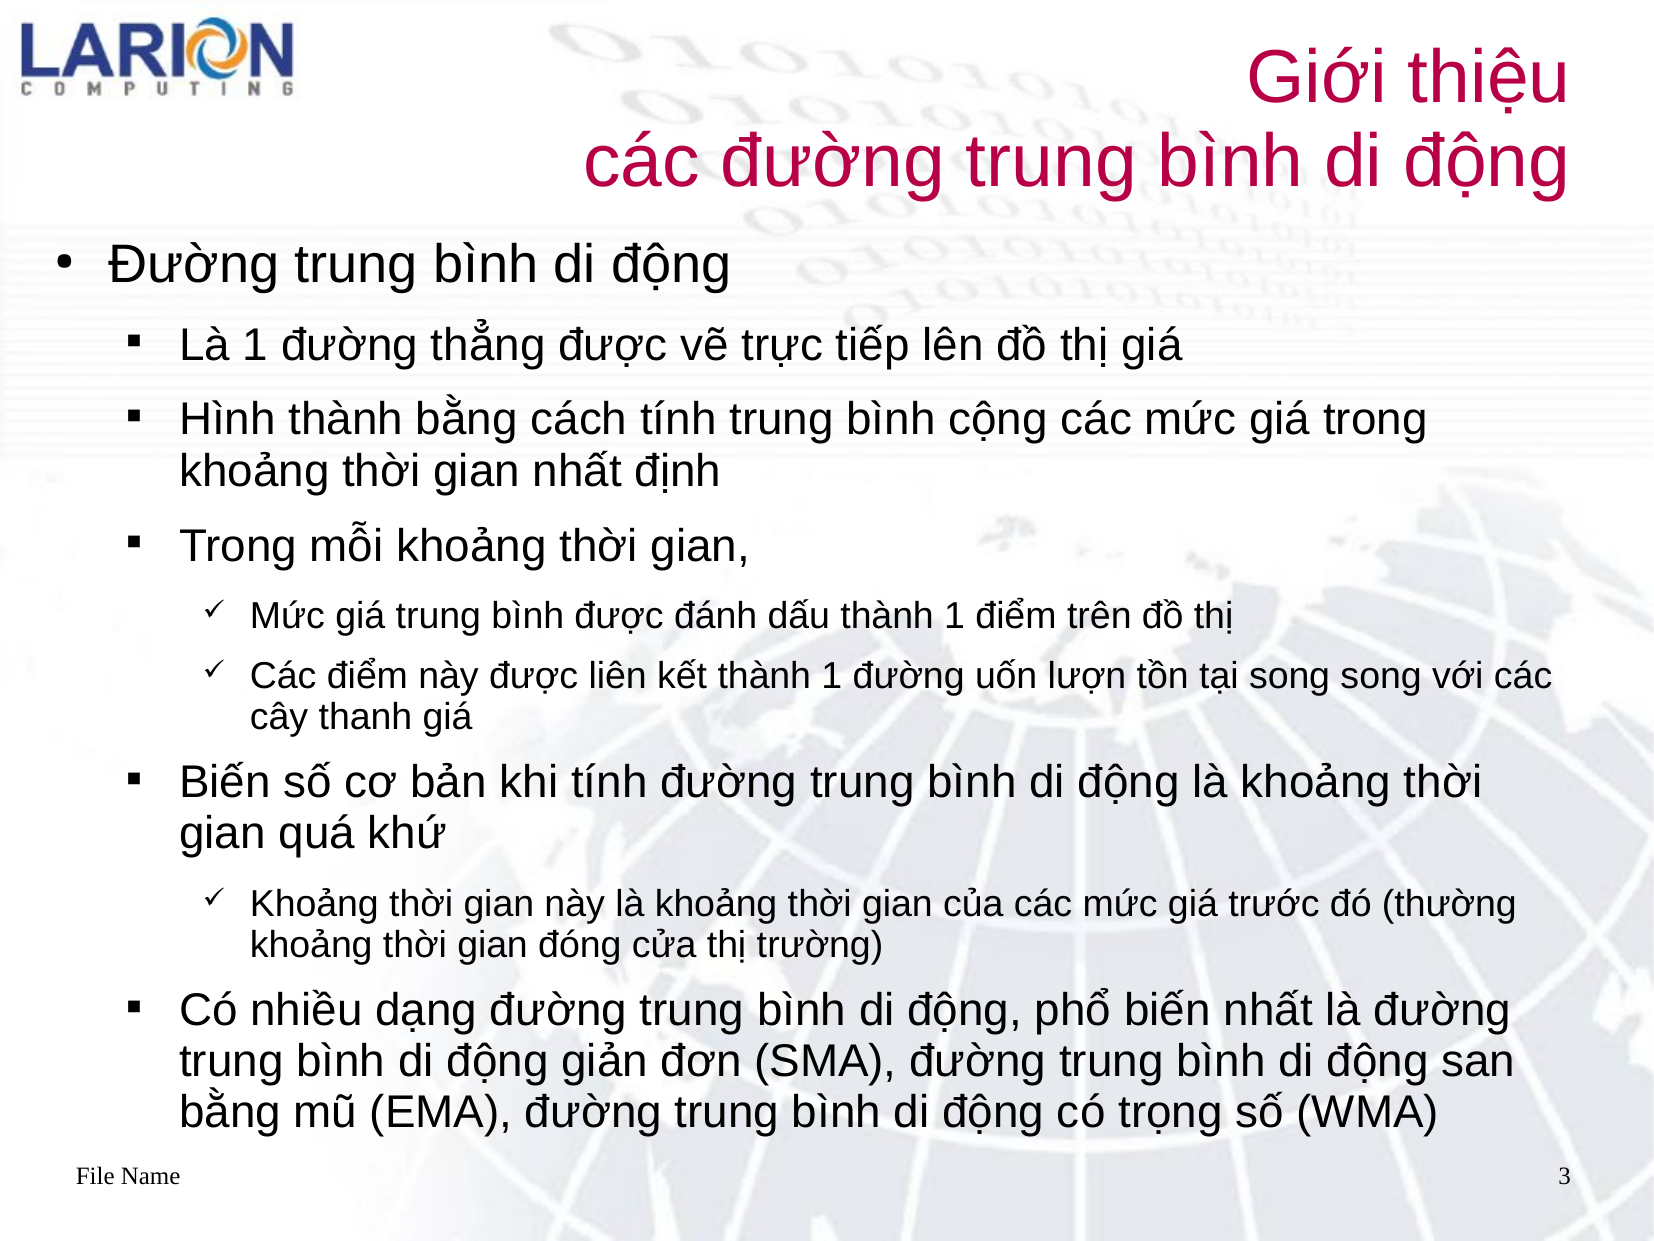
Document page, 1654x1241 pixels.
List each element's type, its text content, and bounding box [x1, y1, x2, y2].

picture [0, 0, 1654, 1241]
title Giới thiệu các đường trung bình di động [300, 34, 1571, 203]
list Đường trung bình di động Là 1 đường thẳng được vẽ trực tiếp lên đồ thị giá Hình thành bằng cách tính trung bình cộng các mức giá trong khoảng thời gian nhất định Trong mỗi khoảng thời gian, Mức giá trung bình được đánh dấu thành 1 điểm trên đồ thị Các điểm này được liên kết thành 1 đường uốn lượn tồn tại song song với các cây thanh giá Biến số cơ bản khi tính đường trung bình di động là khoảng thời gian quá khứ Khoảng thời gian này là khoảng thời gian của các mức giá trước đó (thường khoảng thời gian đóng cửa thị trường) Có nhiều dạng đường trung bình di động, phổ biến nhất là đường trung bình di động giản đơn (SMA), đường trung bình di động san bằng mũ (EMA), đường trung bình di động có trọng số (WMA) [37, 233, 1571, 1136]
